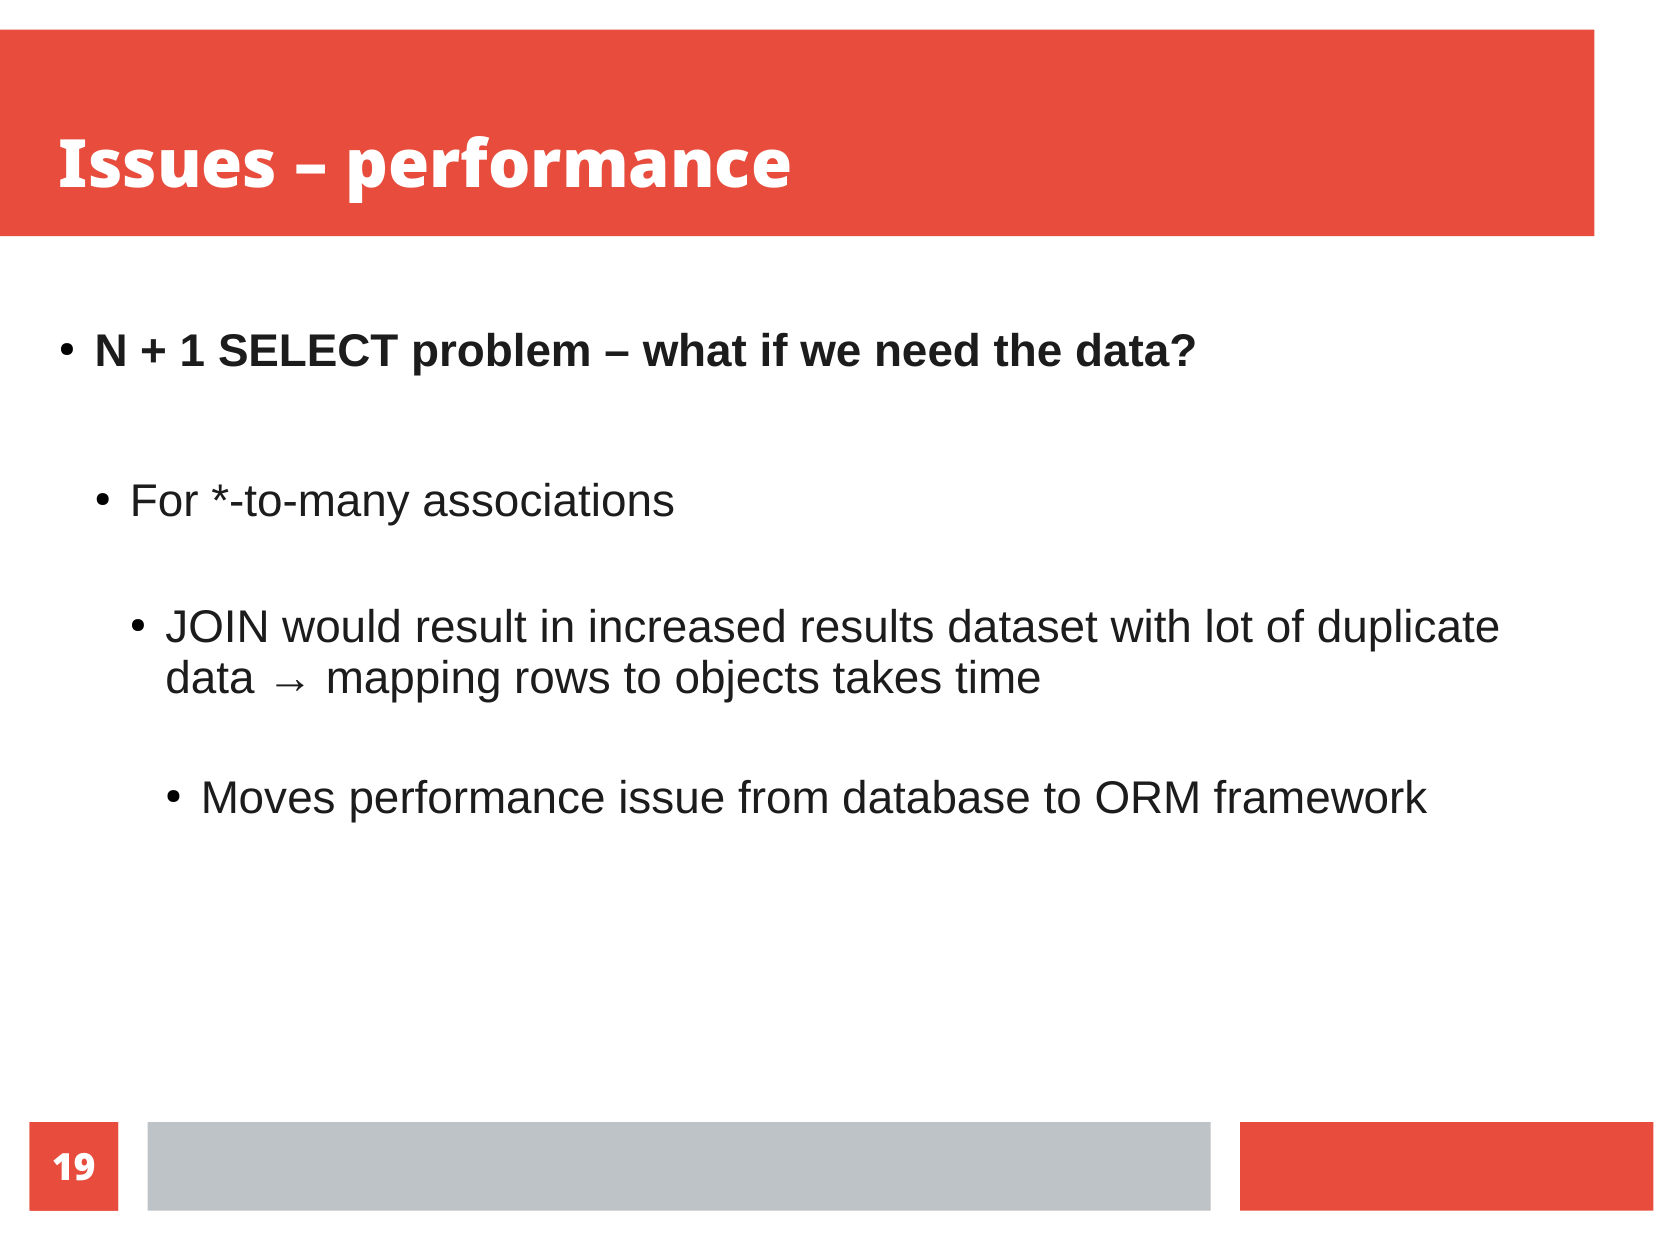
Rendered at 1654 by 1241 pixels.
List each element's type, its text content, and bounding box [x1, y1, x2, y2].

title Issues – performance [59, 59, 1595, 207]
list N + 1 SELECT problem – what if we need the data? For *-to-many associations JOIN would result in increased results dataset with lot of duplicate data → mapping rows to objects takes time Moves performance issue from database to ORM framework [59, 324, 1565, 1087]
